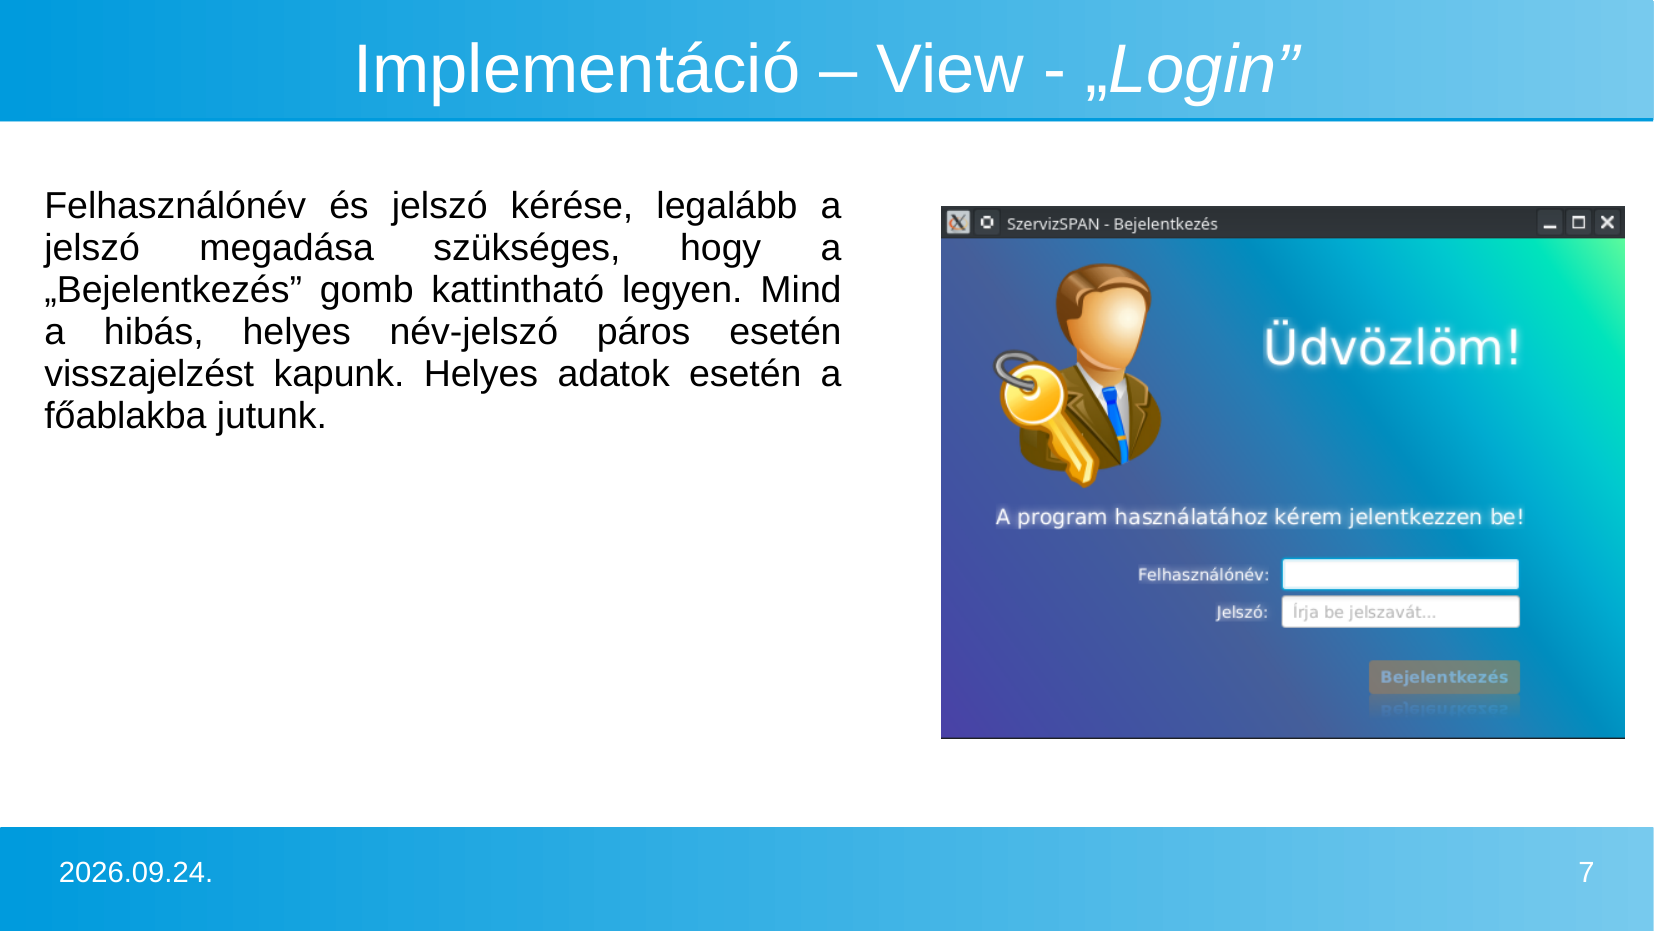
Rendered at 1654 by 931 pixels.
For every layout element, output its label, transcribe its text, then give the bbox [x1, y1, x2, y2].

title Implementáció – View - „Login” [59, 29, 1595, 108]
text_box Felhasználónév és jelszó kérése, legalább a jelszó megadása szükséges, hogy a „Bejelentkezés” gomb kattintható legyen. Mind a hibás, helyes név-jelszó páros esetén visszajelzést kapunk. Helyes adatok esetén a főablakba jutunk. [29, 177, 857, 444]
picture [941, 206, 1625, 739]
